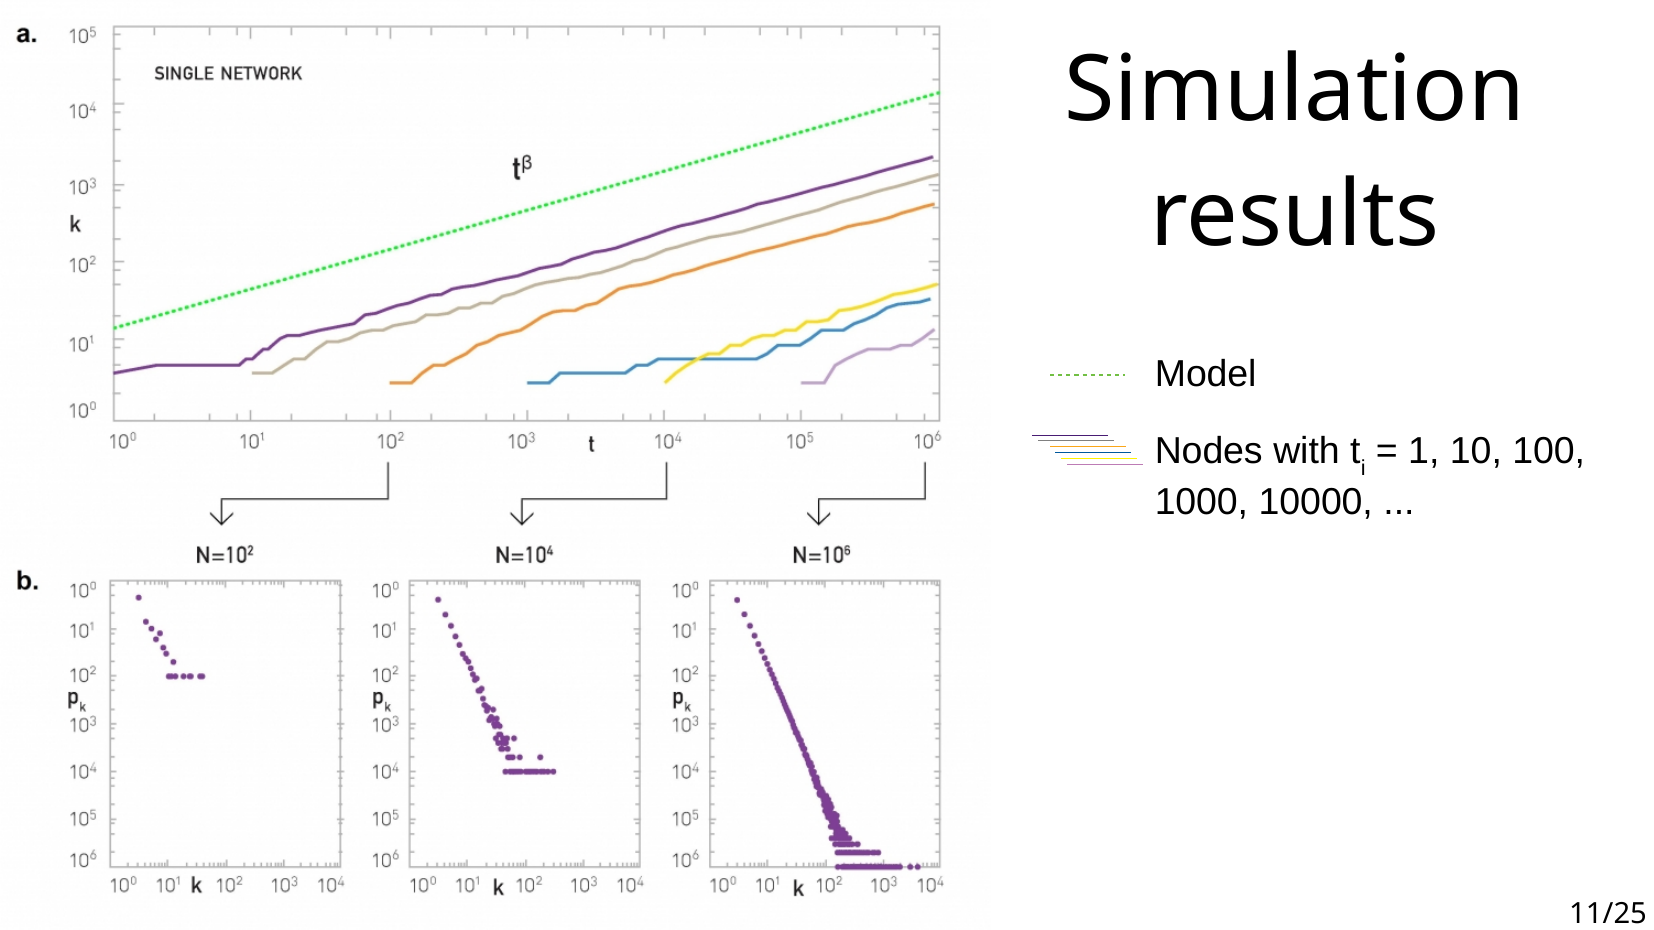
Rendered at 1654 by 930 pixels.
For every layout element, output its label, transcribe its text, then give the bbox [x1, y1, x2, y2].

title Simulation results [1020, 0, 1571, 301]
picture [0, 0, 991, 930]
text_box Nodes with ti = 1, 10, 100, 1000, 10000, ... [1140, 421, 1606, 530]
text_box Model [1140, 344, 1606, 402]
